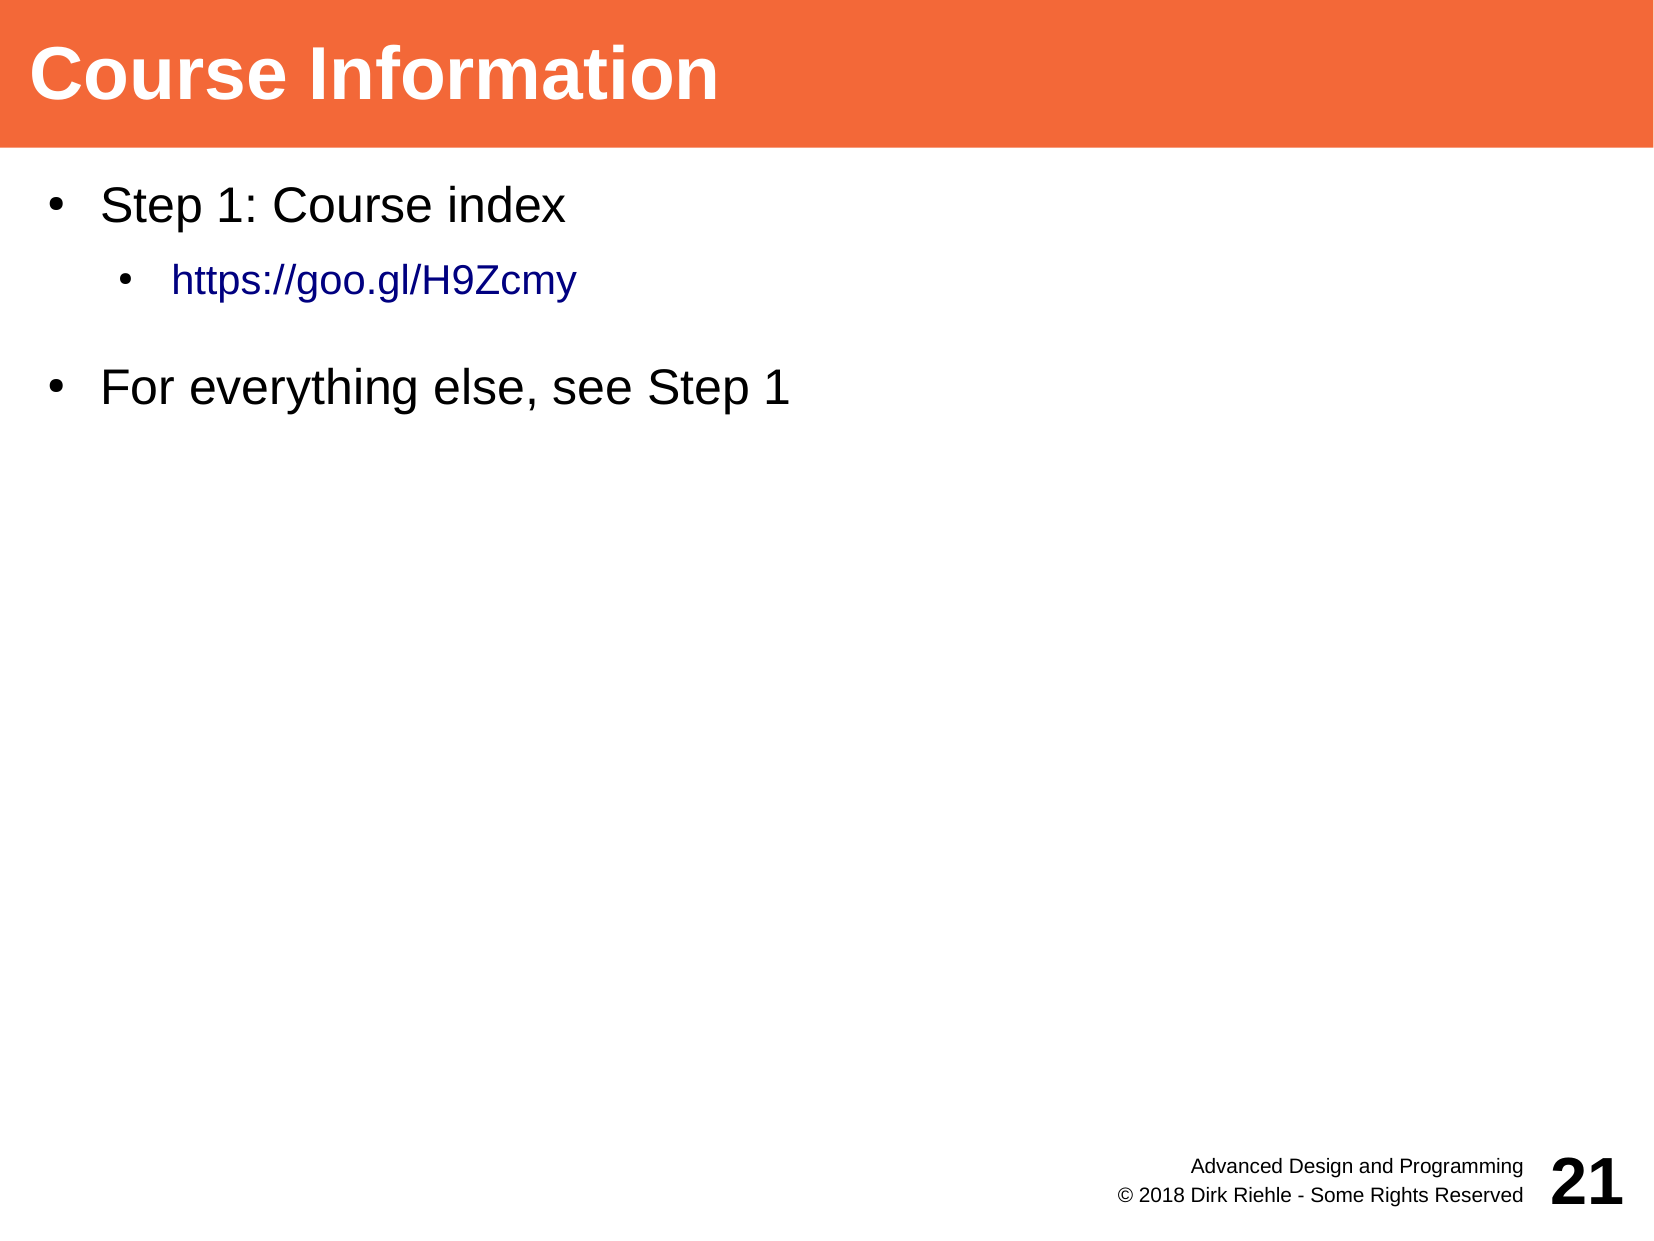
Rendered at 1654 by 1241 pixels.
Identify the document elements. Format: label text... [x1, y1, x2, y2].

list Step 1: Course index https://goo.gl/H9Zcmy For everything else, see Step 1 [29, 177, 1625, 1063]
title Course Information [0, 0, 1654, 148]
